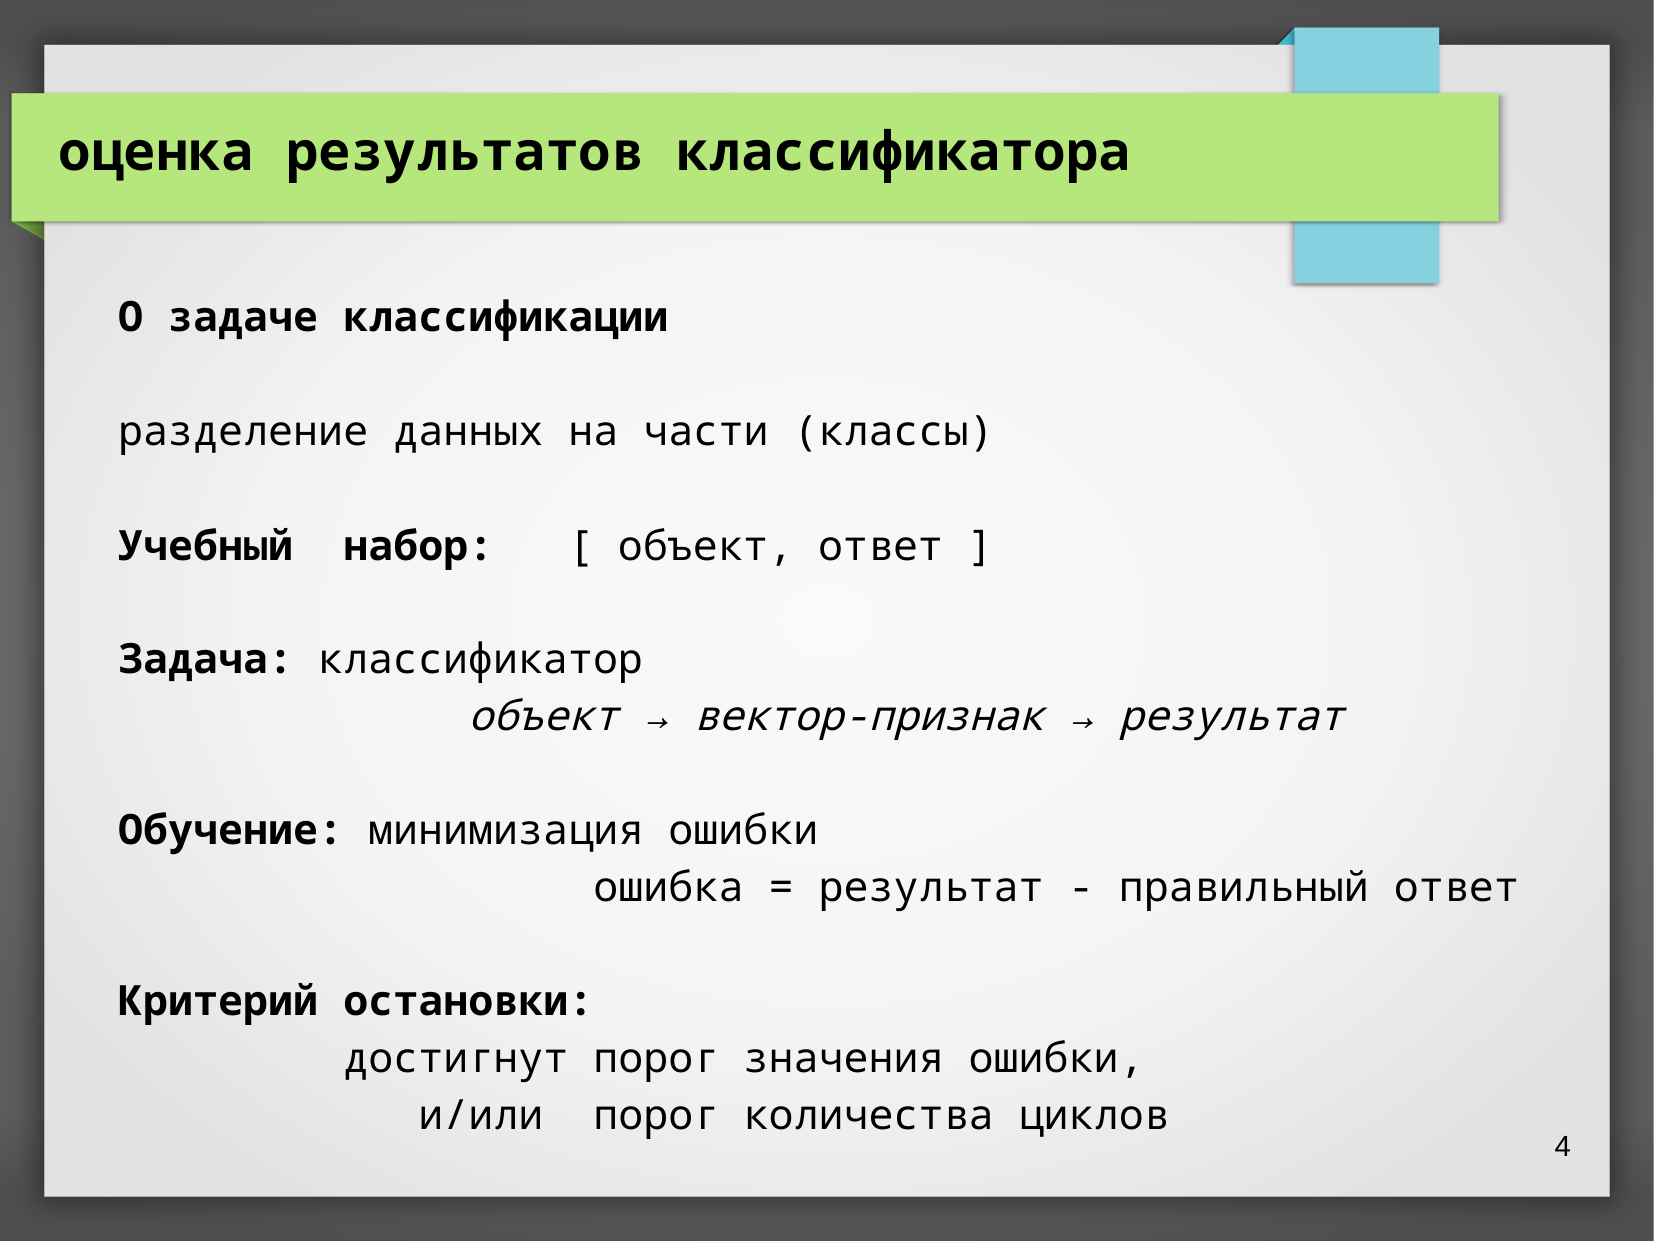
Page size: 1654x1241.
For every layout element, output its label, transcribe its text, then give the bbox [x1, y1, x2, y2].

picture [0, 0, 1654, 1241]
title оценка результатов классификатора [59, 109, 1217, 189]
subtitle О задаче классификации разделение данных на части (классы) Учебный набор: [ объект, ответ ] Задача: классификатор объект → вектор-признак → результат Обучение: минимизация ошибки ошибка = результат - правильный ответ Критерий остановки: достигнут порог значения ошибки, и/или порог количества циклов [118, 287, 1548, 1015]
